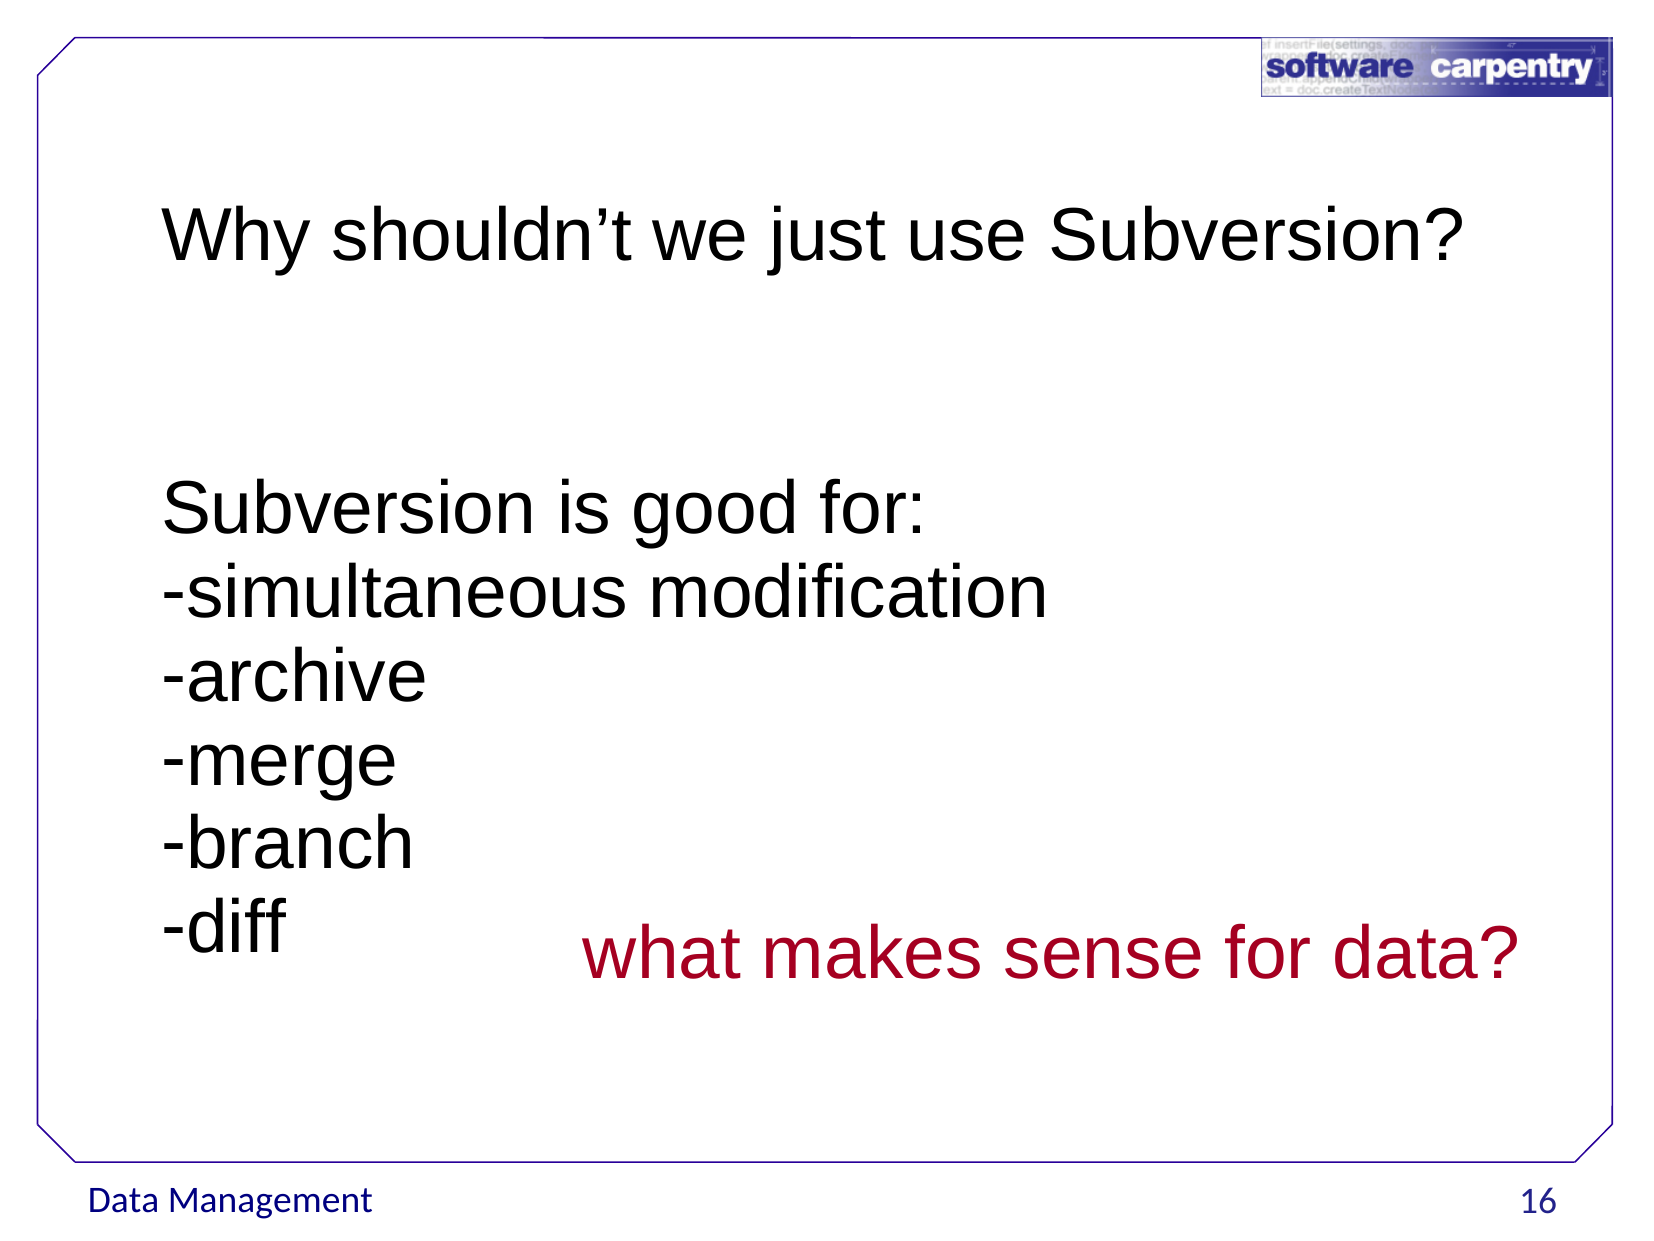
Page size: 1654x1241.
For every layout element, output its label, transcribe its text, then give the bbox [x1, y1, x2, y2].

text_box <number> [1185, 1168, 1572, 1235]
text_box Why shouldn’t we just use Subversion? [146, 185, 1498, 285]
text_box what makes sense for data? [486, 903, 1536, 1003]
text_box Subversion is good for: simultaneous modification archive merge branch diff [146, 459, 1498, 1061]
picture [1261, 37, 1613, 97]
